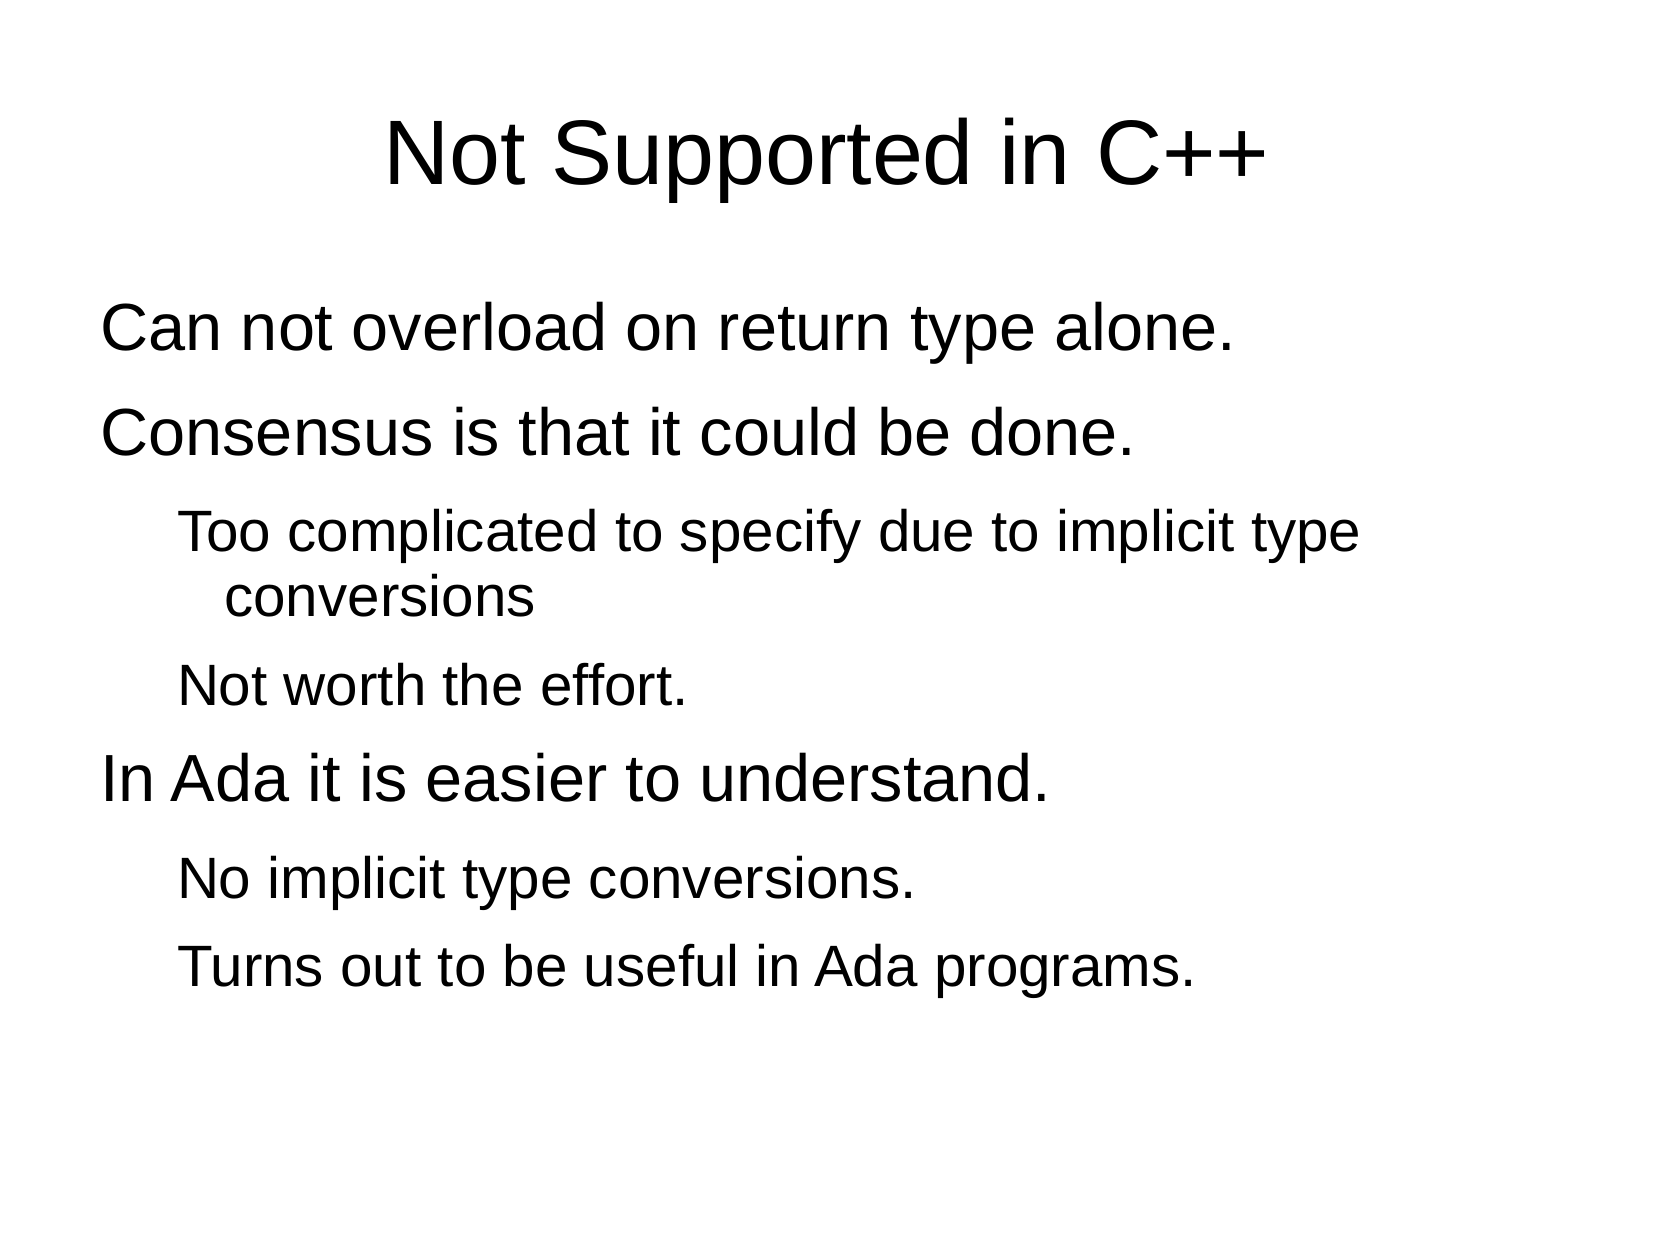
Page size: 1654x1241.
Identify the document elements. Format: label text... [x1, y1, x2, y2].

list Can not overload on return type alone. Consensus is that it could be done. Too complicated to specify due to implicit type conversions Not worth the effort. In Ada it is easier to understand. No implicit type conversions. Turns out to be useful in Ada programs. [82, 290, 1571, 1094]
title Not Supported in C++ [82, 49, 1571, 257]
